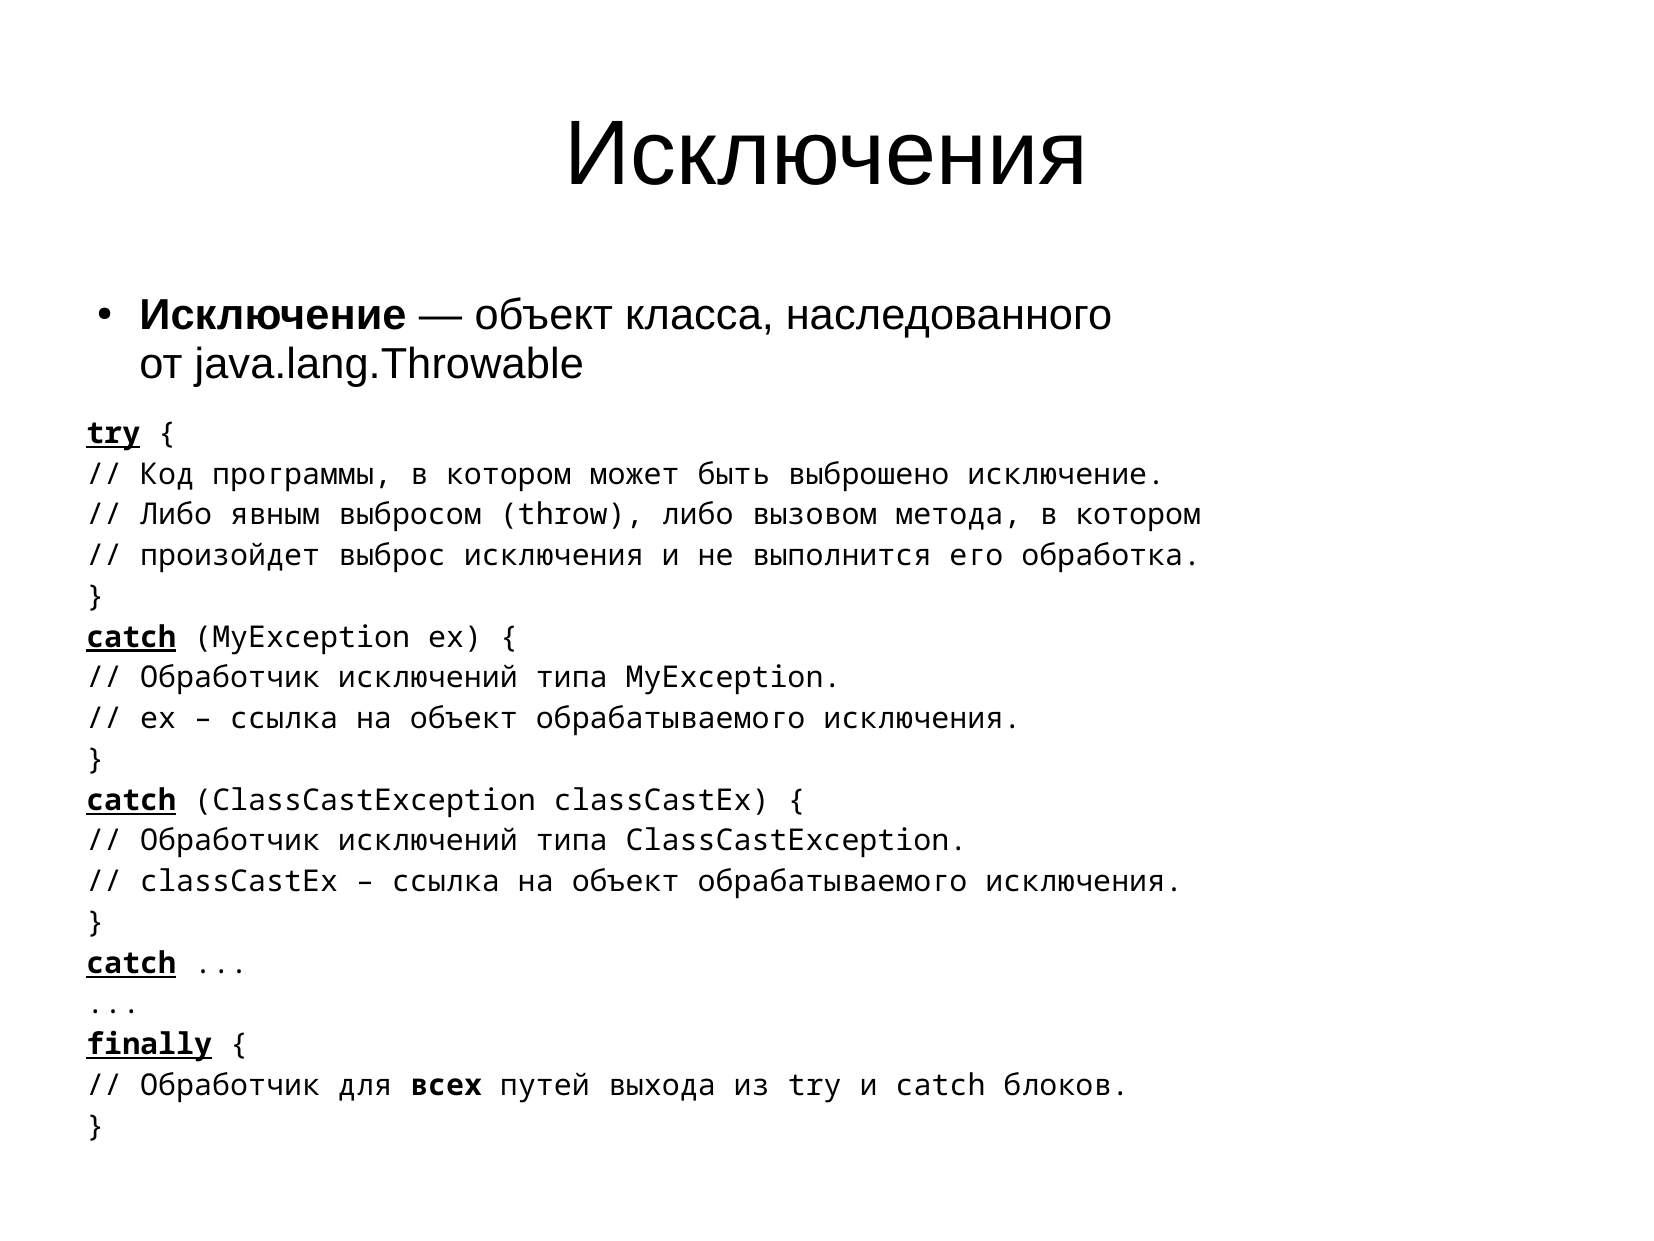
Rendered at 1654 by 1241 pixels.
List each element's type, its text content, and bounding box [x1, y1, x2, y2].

title Исключения [82, 49, 1571, 257]
list Исключение — объект класса, наследованного от java.lang.Throwable try { // Код программы, в котором может быть выброшено исключение. // Либо явным выбросом (throw), либо вызовом метода, в котором // произойдет выброс исключения и не выполнится его обработка. } catch (MyException ex) { // Обработчик исключений типа MyException. // ex – ссылка на объект обрабатываемого исключения. } catch (ClassCastException classCastEx) { // Обработчик исключений типа ClassCastException. // classCastEx – ссылка на объект обрабатываемого исключения. } catch ... ... finally { // Обработчик для всех путей выхода из try и catch блоков. } [82, 290, 1571, 1146]
